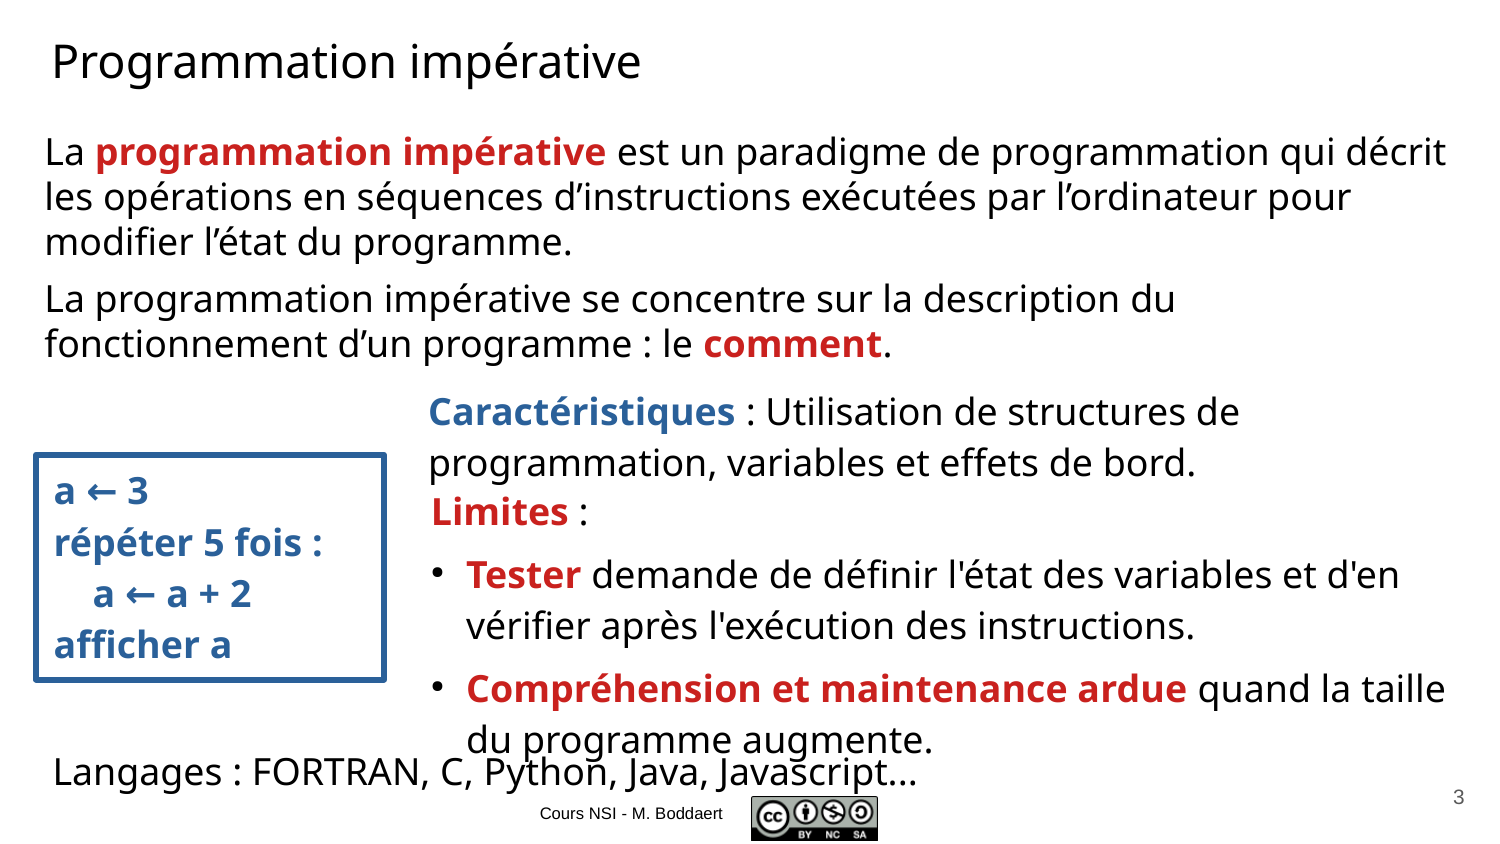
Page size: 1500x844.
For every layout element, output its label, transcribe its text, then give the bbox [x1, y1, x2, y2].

title Programmation impérative [51, 13, 1449, 108]
picture [751, 797, 878, 841]
text_box a ← 3 répéter 5 fois : a ← a + 2 afficher a [36, 454, 384, 650]
text_box Caractéristiques : Utilisation de structures de programmation, variables et effets de bord. [413, 377, 1500, 480]
text_box La programmation impérative est un paradigme de programmation qui décrit les opérations en séquences d’instructions exécutées par l’ordinateur pour modifier l’état du programme. La programmation impérative se concentre sur la description du fonctionnement d’un programme : le comment. [29, 120, 1477, 384]
text_box Langages : FORTRAN, C, Python, Java, Javascript... [37, 737, 936, 797]
slide_number <numéro> [1389, 764, 1480, 830]
text_box Limites : Tester demande de définir l'état des variables et d'en vérifier après l'exécution des instructions. Compréhension et maintenance ardue quand la taille du programme augmente. [415, 478, 1500, 735]
